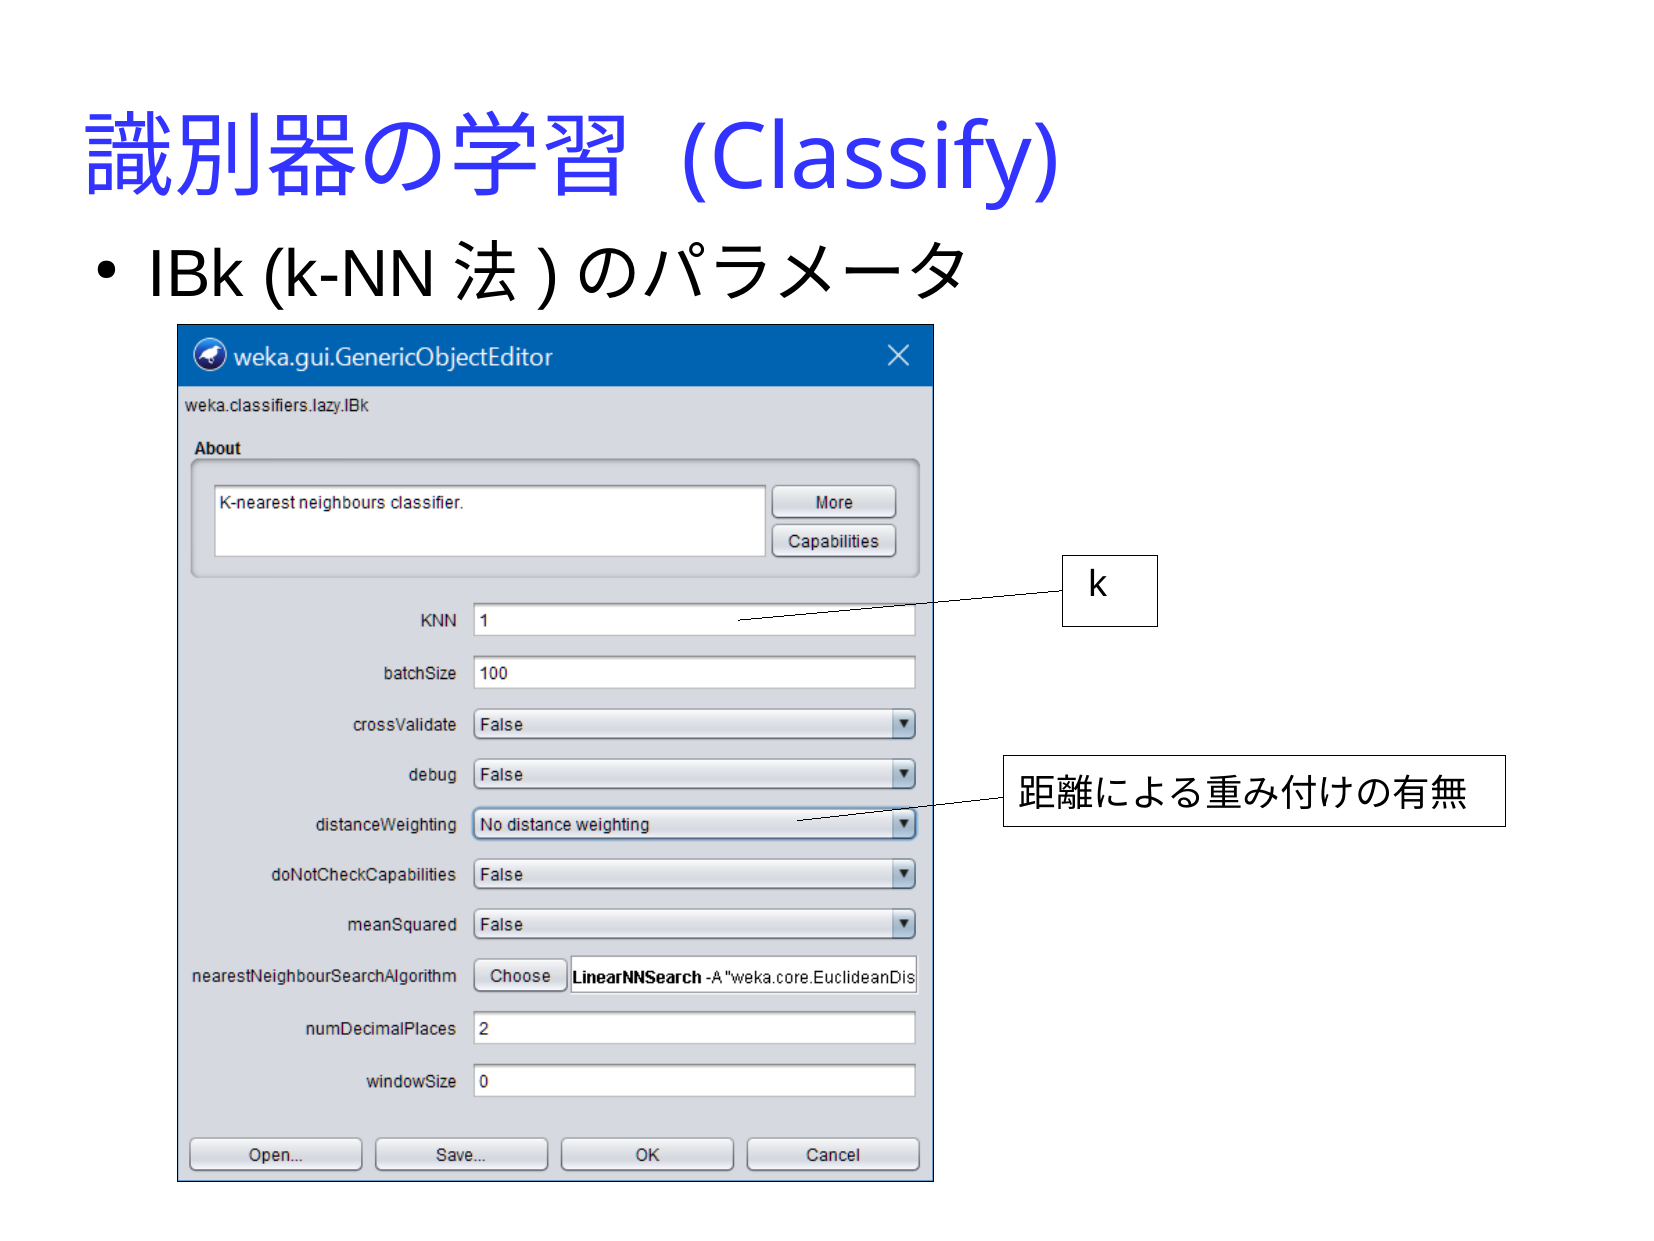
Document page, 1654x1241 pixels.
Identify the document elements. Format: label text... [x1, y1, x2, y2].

text_box 距離による重み付けの有無 [1003, 755, 1506, 827]
picture [177, 324, 934, 1182]
title 識別器の学習 (Classify) [82, 49, 1571, 257]
text_box k [1062, 555, 1158, 627]
list IBk (k-NN法)のパラメータ [76, 225, 1565, 945]
